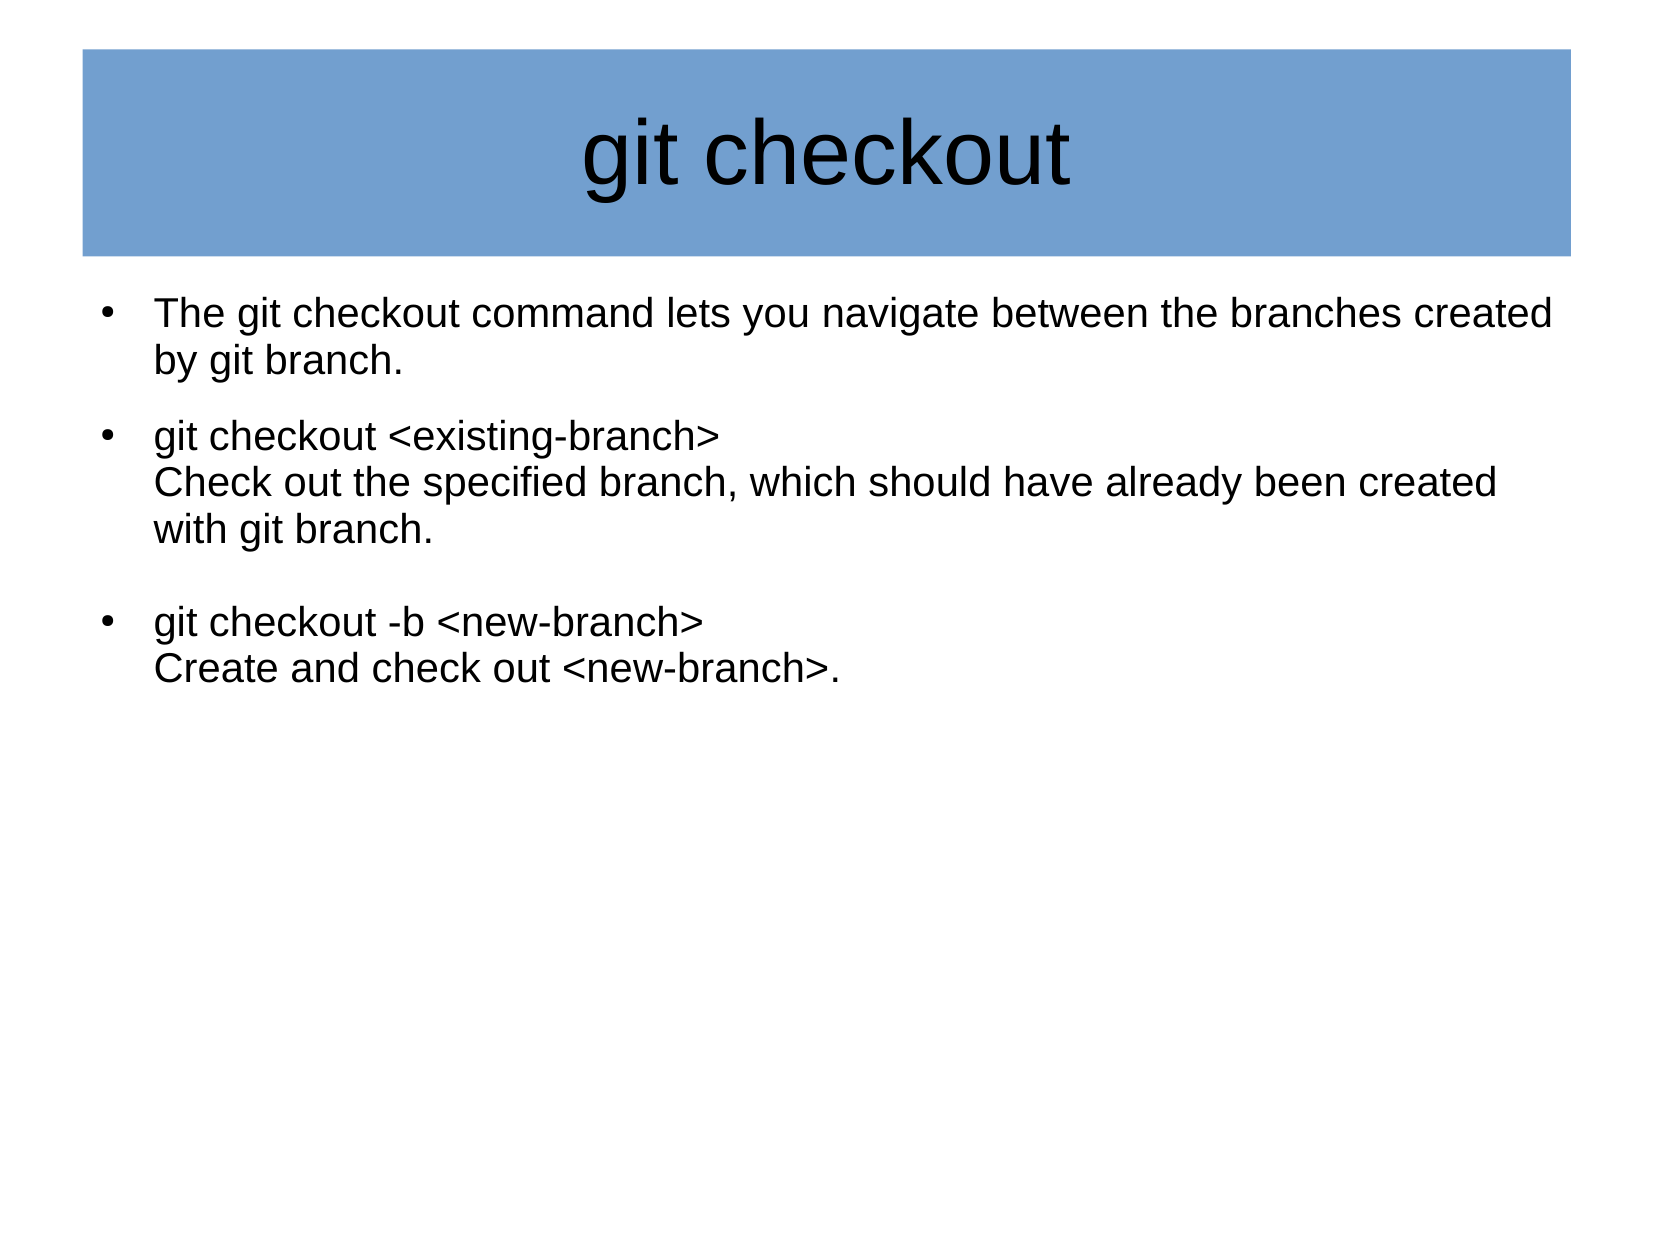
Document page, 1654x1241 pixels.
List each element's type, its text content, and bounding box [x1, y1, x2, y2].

list The git checkout command lets you navigate between the branches created by git branch. git checkout <existing-branch> Check out the specified branch, which should have already been created with git branch. git checkout -b <new-branch> Create and check out <new-branch>. [82, 290, 1571, 1010]
title git checkout [82, 49, 1571, 257]
